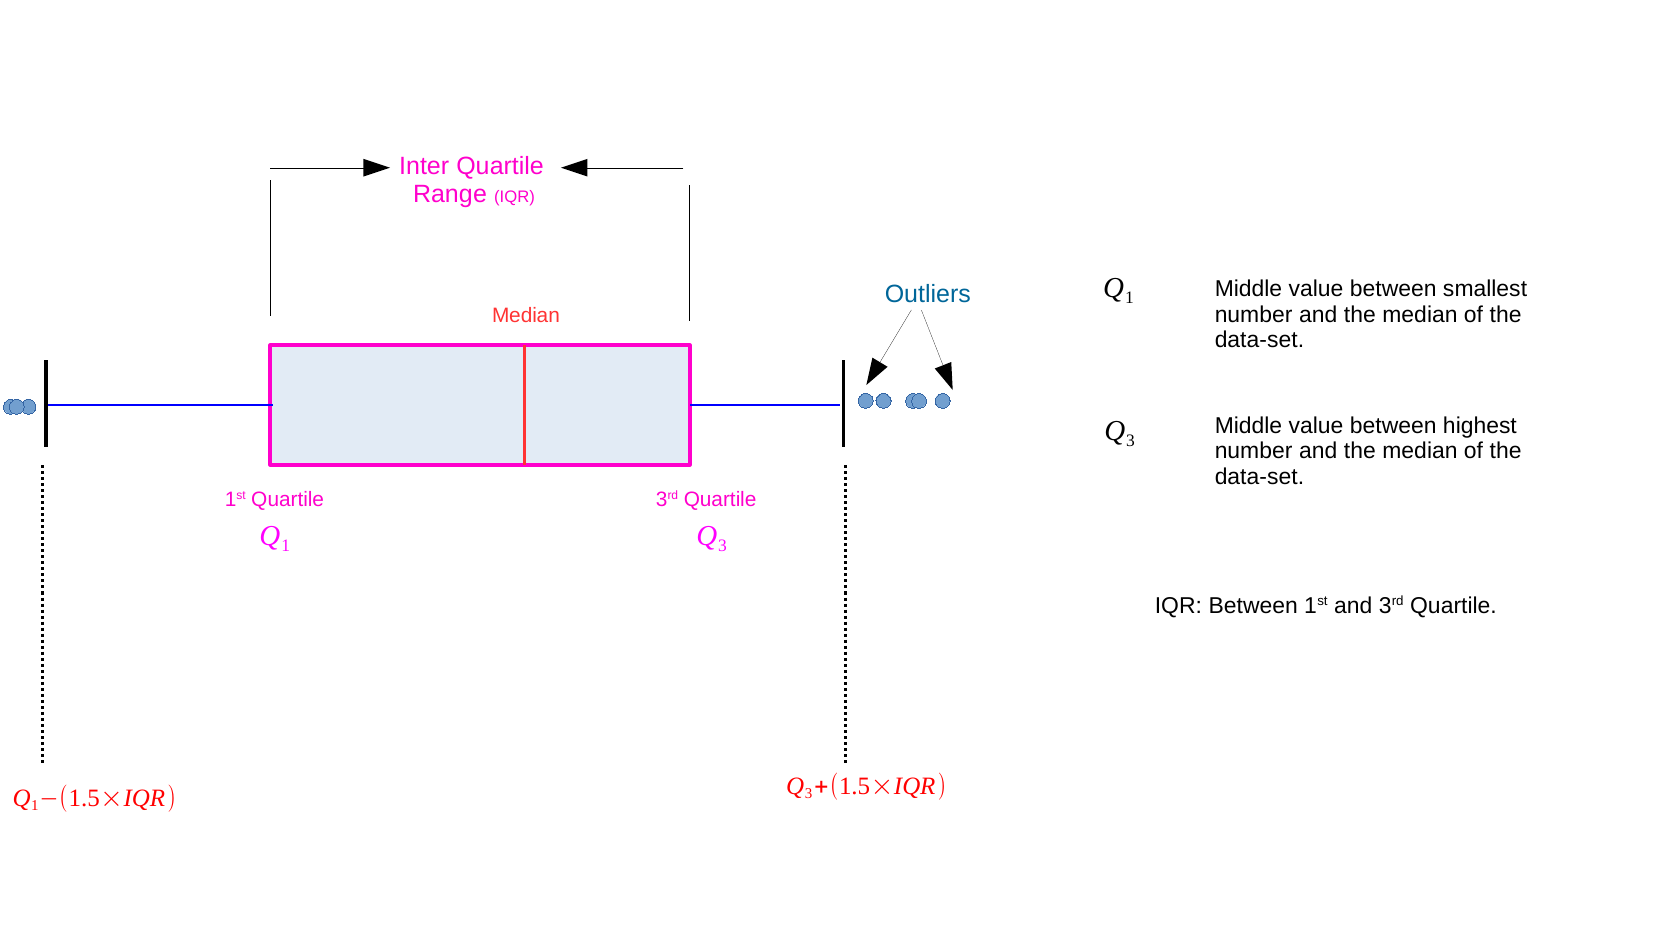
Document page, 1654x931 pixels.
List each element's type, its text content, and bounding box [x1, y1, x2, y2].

chart [690, 518, 733, 556]
text_box Middle value between highest number and the median of the data-set. [1200, 405, 1591, 497]
text_box Outliers [870, 272, 986, 316]
text_box 3rd Quartile [641, 480, 772, 543]
text_box [858, 393, 874, 409]
text_box [905, 393, 927, 409]
chart [6, 782, 182, 815]
text_box [875, 393, 892, 409]
text_box [3, 399, 36, 415]
text_box [935, 393, 951, 409]
text_box IQR: Between 1st and 3rd Quartile. [1140, 585, 1531, 678]
chart [253, 518, 296, 556]
text_box Middle value between smallest number and the median of the data-set. [1200, 268, 1591, 361]
text_box [270, 345, 691, 466]
chart [1096, 271, 1200, 331]
text_box Inter Quartile Range (IQR) [384, 144, 566, 215]
chart [1098, 413, 1142, 451]
chart [779, 770, 952, 803]
text_box 1st Quartile [210, 480, 339, 519]
text_box Median [477, 296, 583, 335]
